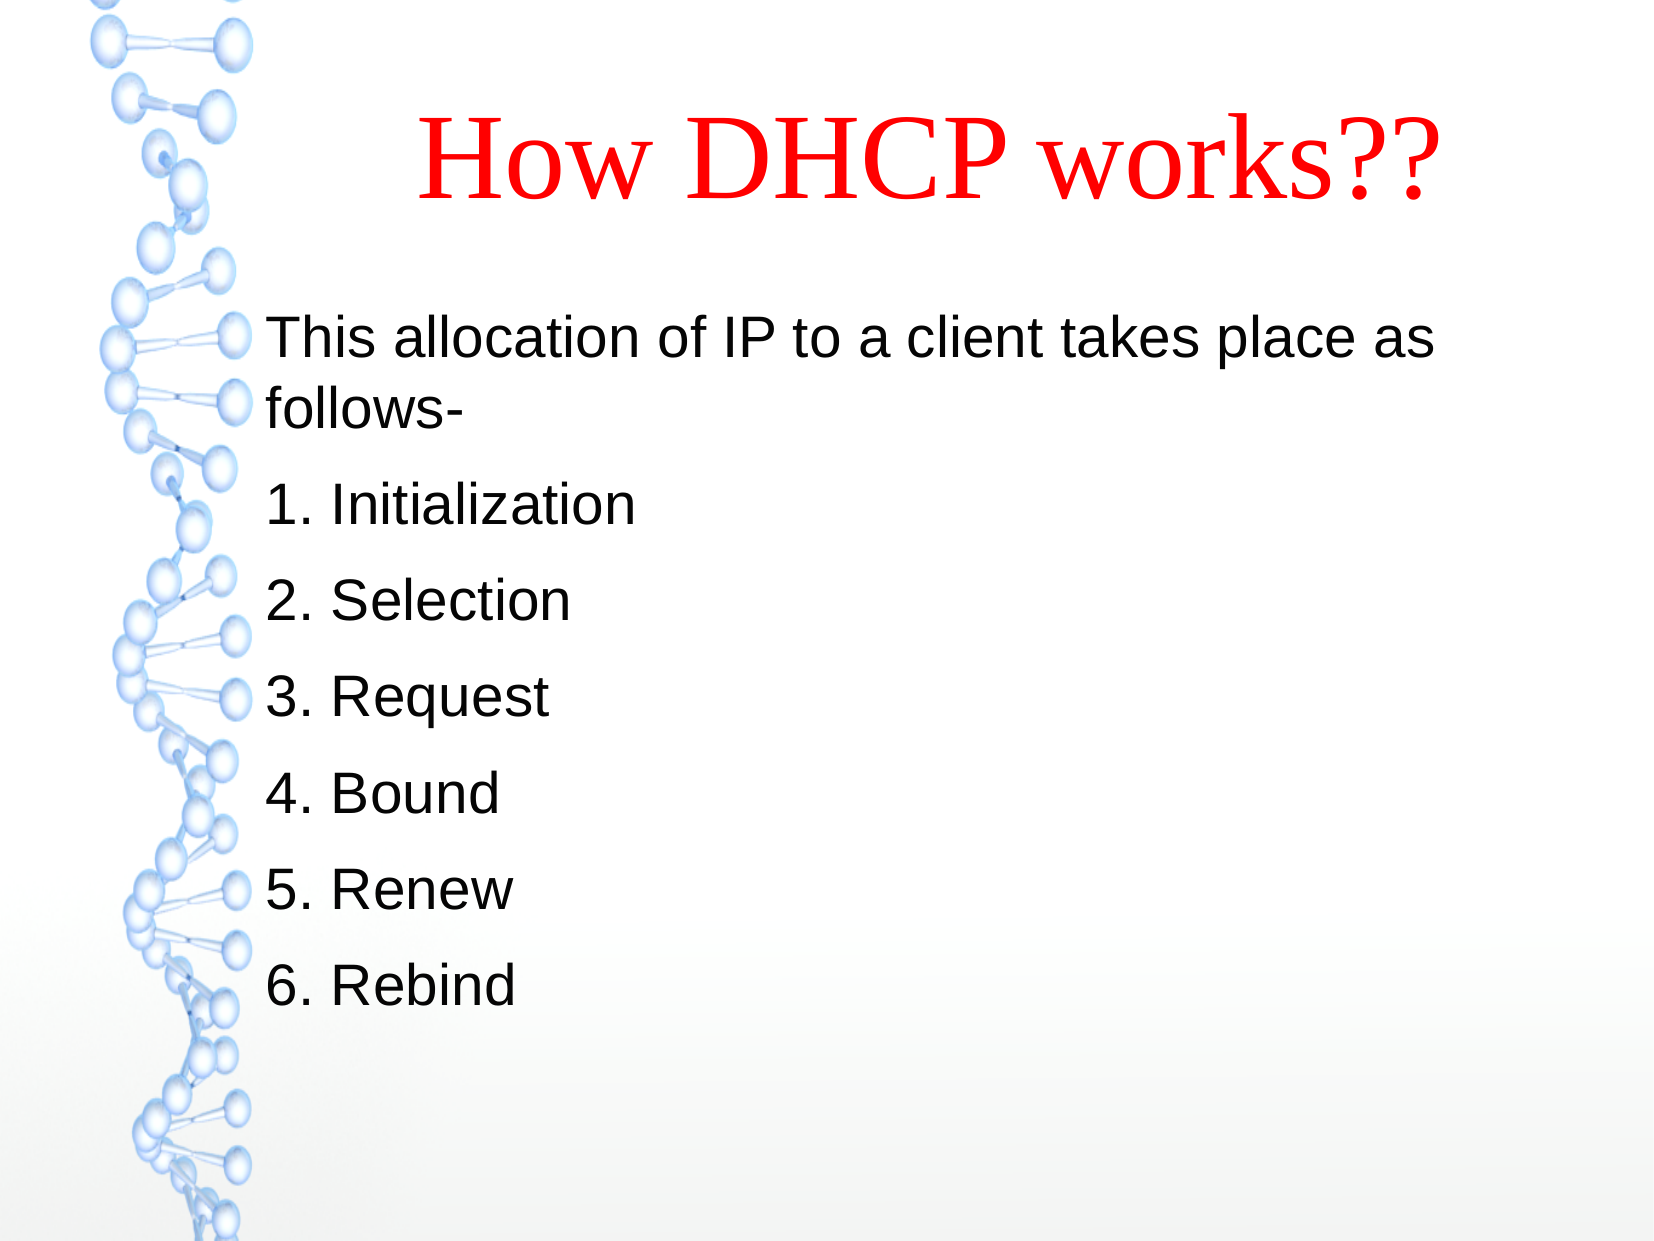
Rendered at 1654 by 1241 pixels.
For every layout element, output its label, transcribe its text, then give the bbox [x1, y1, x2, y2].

list This allocation of IP to a client takes place as follows- 1. Initialization 2. Selection 3. Request 4. Bound 5. Renew 6. Rebind [265, 299, 1595, 1019]
title How DHCP works?? [265, 47, 1595, 252]
picture [0, 0, 1654, 1241]
